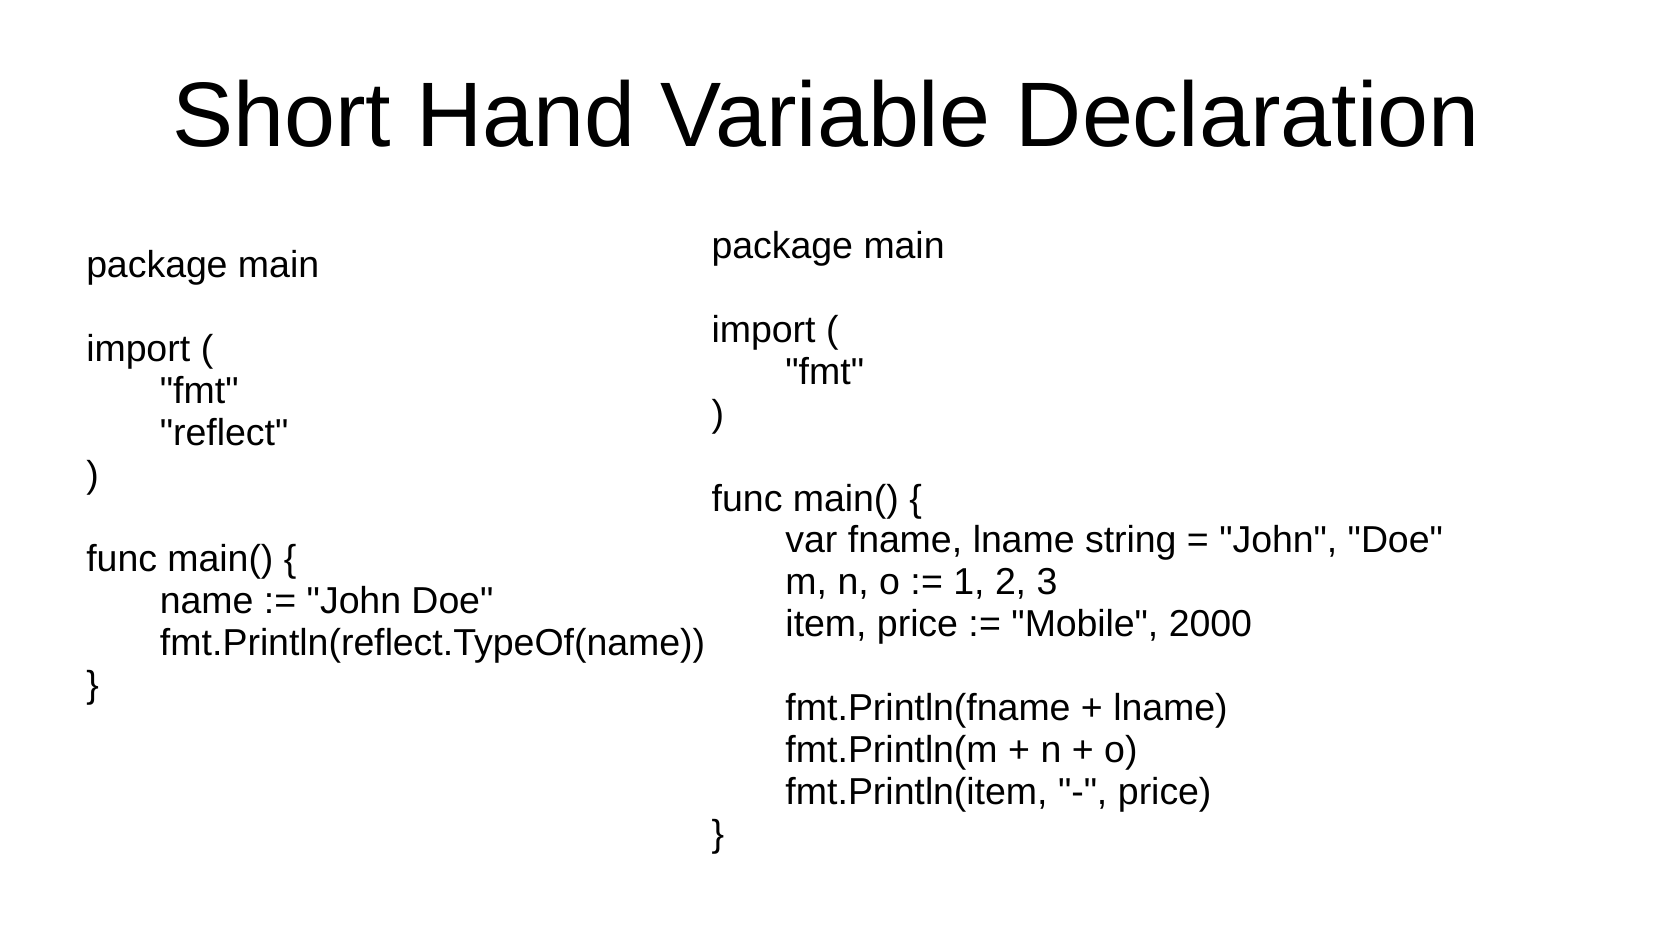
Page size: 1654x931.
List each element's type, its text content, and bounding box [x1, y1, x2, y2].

text_box package main import ( "fmt" ) func main() { var fname, lname string = "John", "Doe" m, n, o := 1, 2, 3 item, price := "Mobile", 2000 fmt.Println(fname + lname) fmt.Println(m + n + o) fmt.Println(item, "-", price) } [696, 217, 1459, 863]
title Short Hand Variable Declaration [82, 37, 1571, 193]
text_box package main import ( "fmt" "reflect" ) func main() { name := "John Doe" fmt.Println(reflect.TypeOf(name)) } [71, 236, 696, 713]
